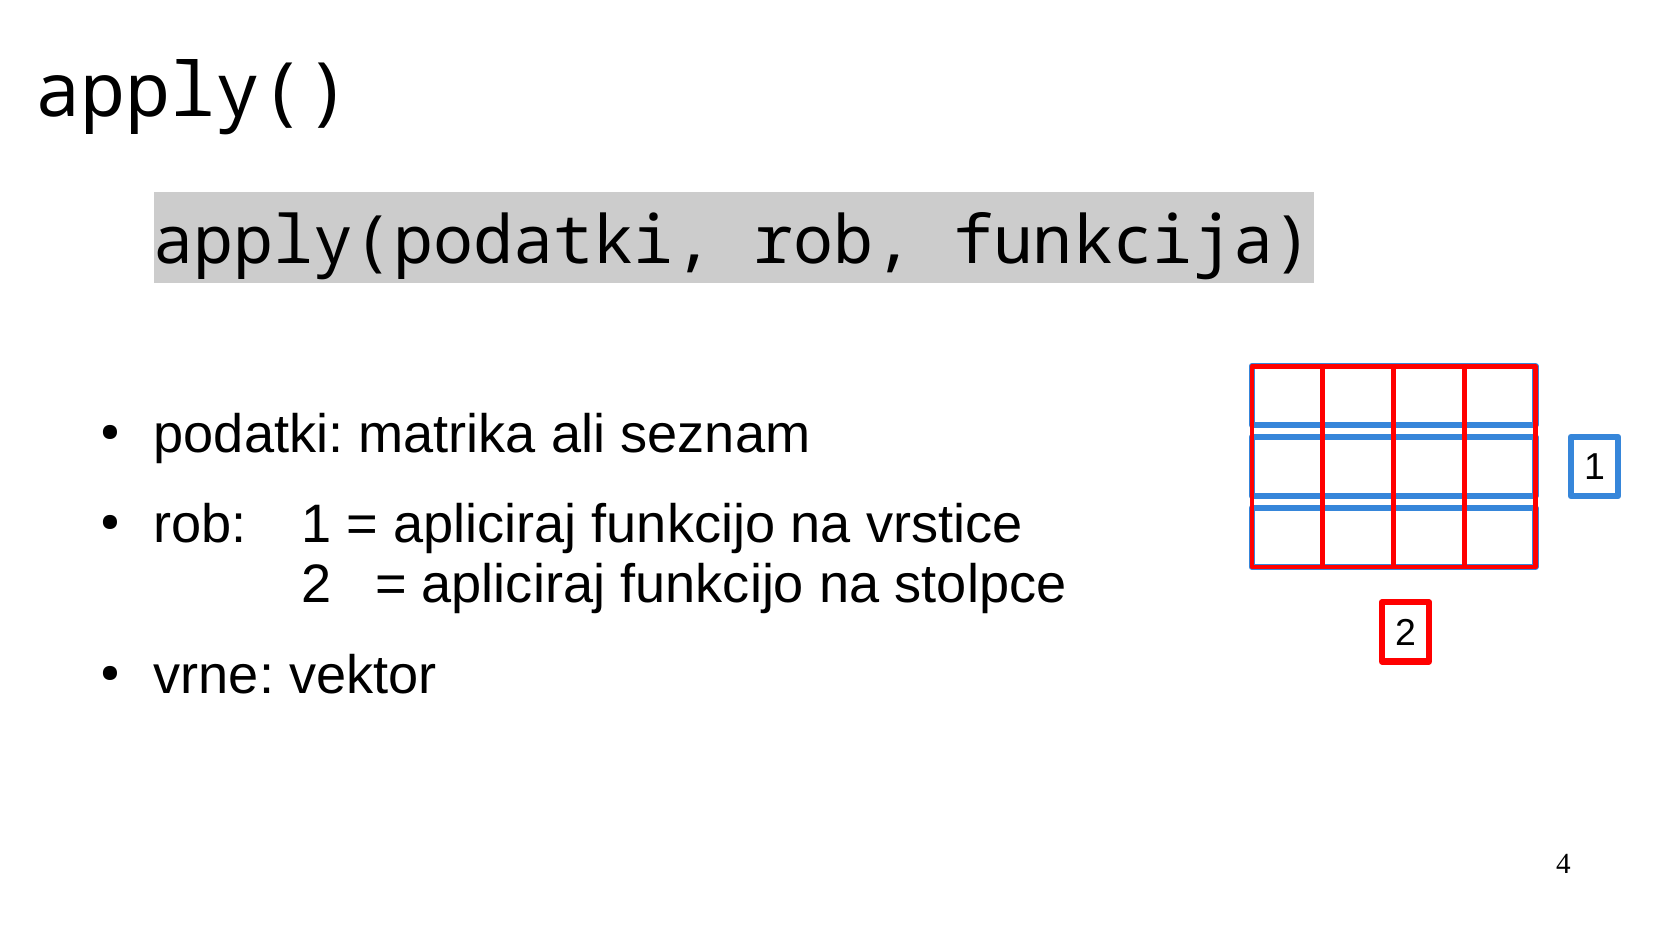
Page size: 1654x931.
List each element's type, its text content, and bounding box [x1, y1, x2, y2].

list [82, 165, 1642, 827]
title apply() [35, 0, 1524, 192]
text_box 2 [1381, 602, 1430, 662]
list apply(podatki, rob, funkcija) podatki: matrika ali seznam rob: 1 = apliciraj funkcijo na vrstice 2 = apliciraj funkcijo na stolpce vrne: vektor [82, 192, 1571, 758]
text_box 1 [1570, 437, 1619, 497]
